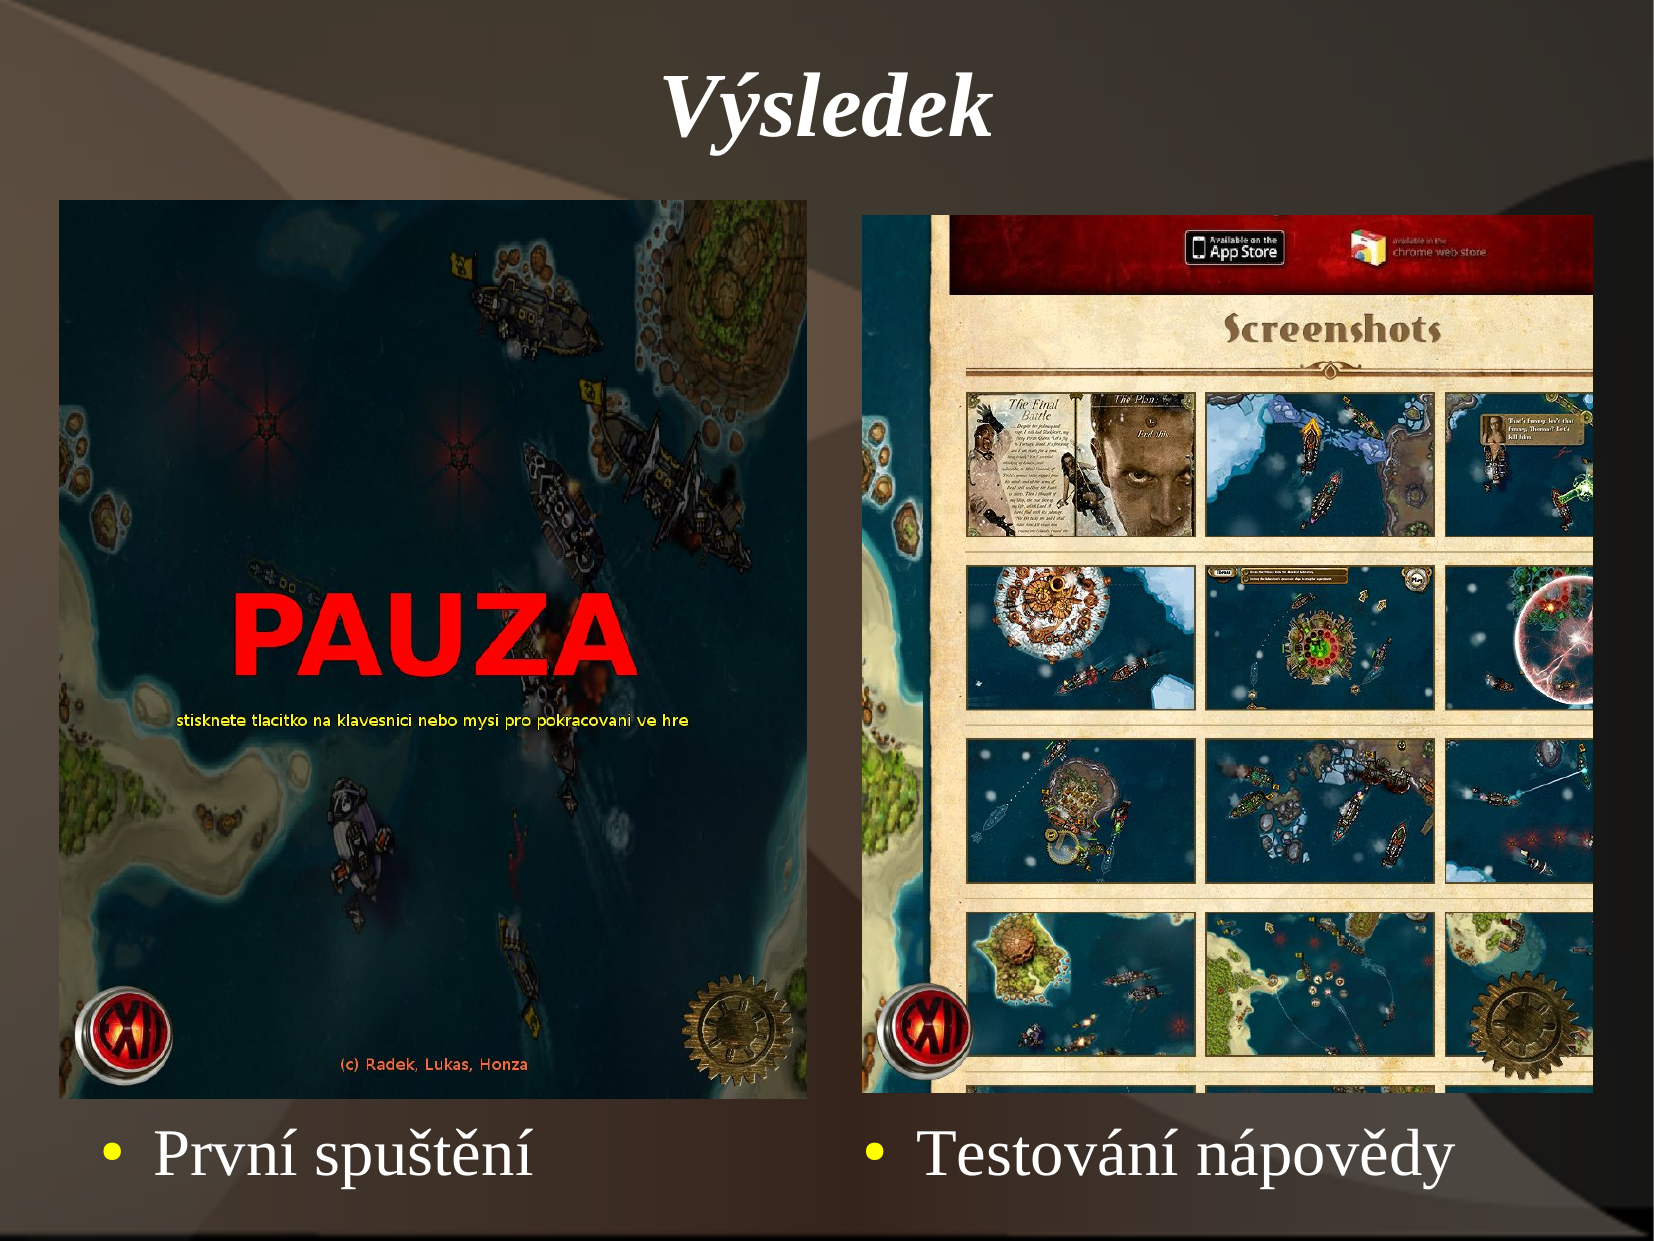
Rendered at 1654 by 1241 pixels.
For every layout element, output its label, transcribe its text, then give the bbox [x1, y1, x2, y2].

title Výsledek [82, 2, 1571, 210]
picture [0, 0, 1654, 1241]
list První spuštění [82, 1116, 809, 1191]
list Testování nápovědy [845, 1116, 1572, 1191]
